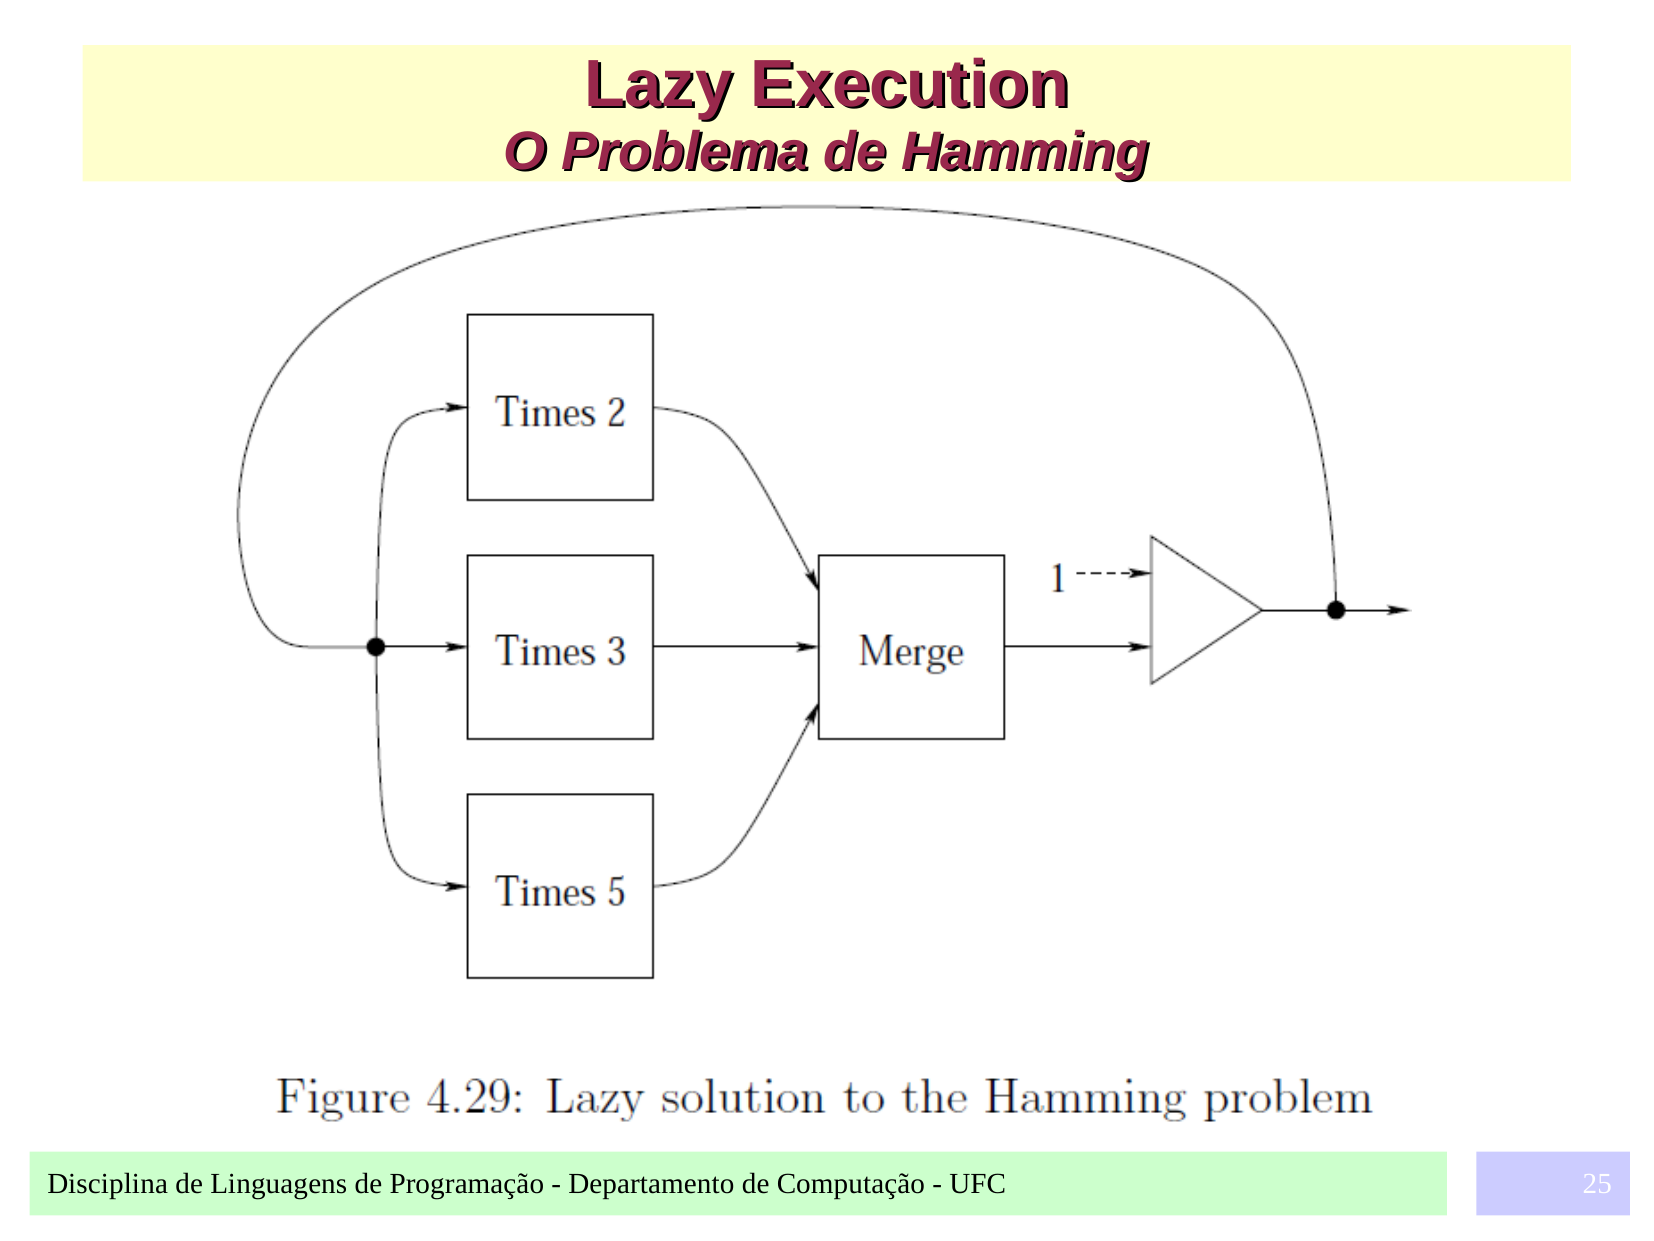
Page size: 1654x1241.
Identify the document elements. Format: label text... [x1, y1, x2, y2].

picture [230, 200, 1412, 1129]
title Lazy Execution O Problema de Hamming [82, 45, 1571, 182]
